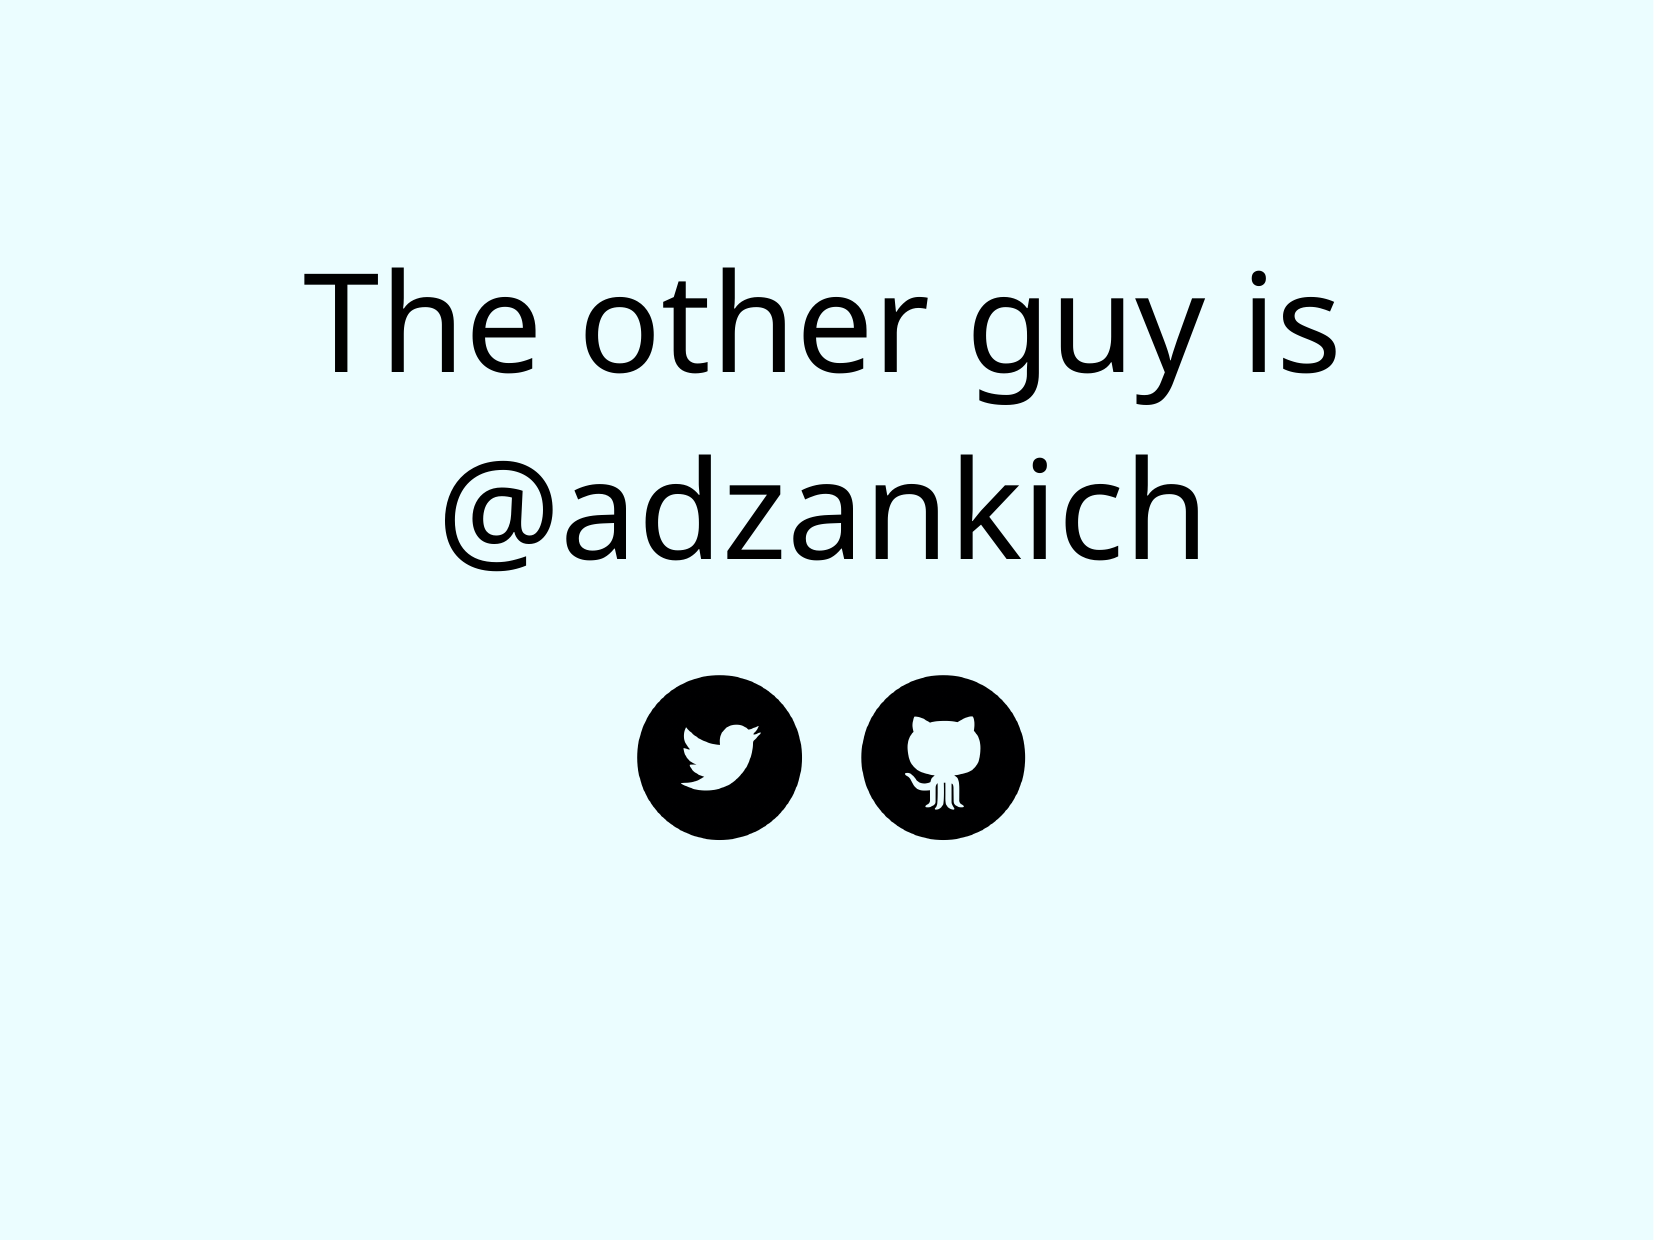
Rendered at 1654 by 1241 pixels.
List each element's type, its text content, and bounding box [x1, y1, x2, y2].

text_box The other guy is @adzankich [79, 80, 1568, 601]
picture [853, 664, 1036, 848]
text_box [75, 605, 1564, 1126]
picture [626, 664, 810, 848]
